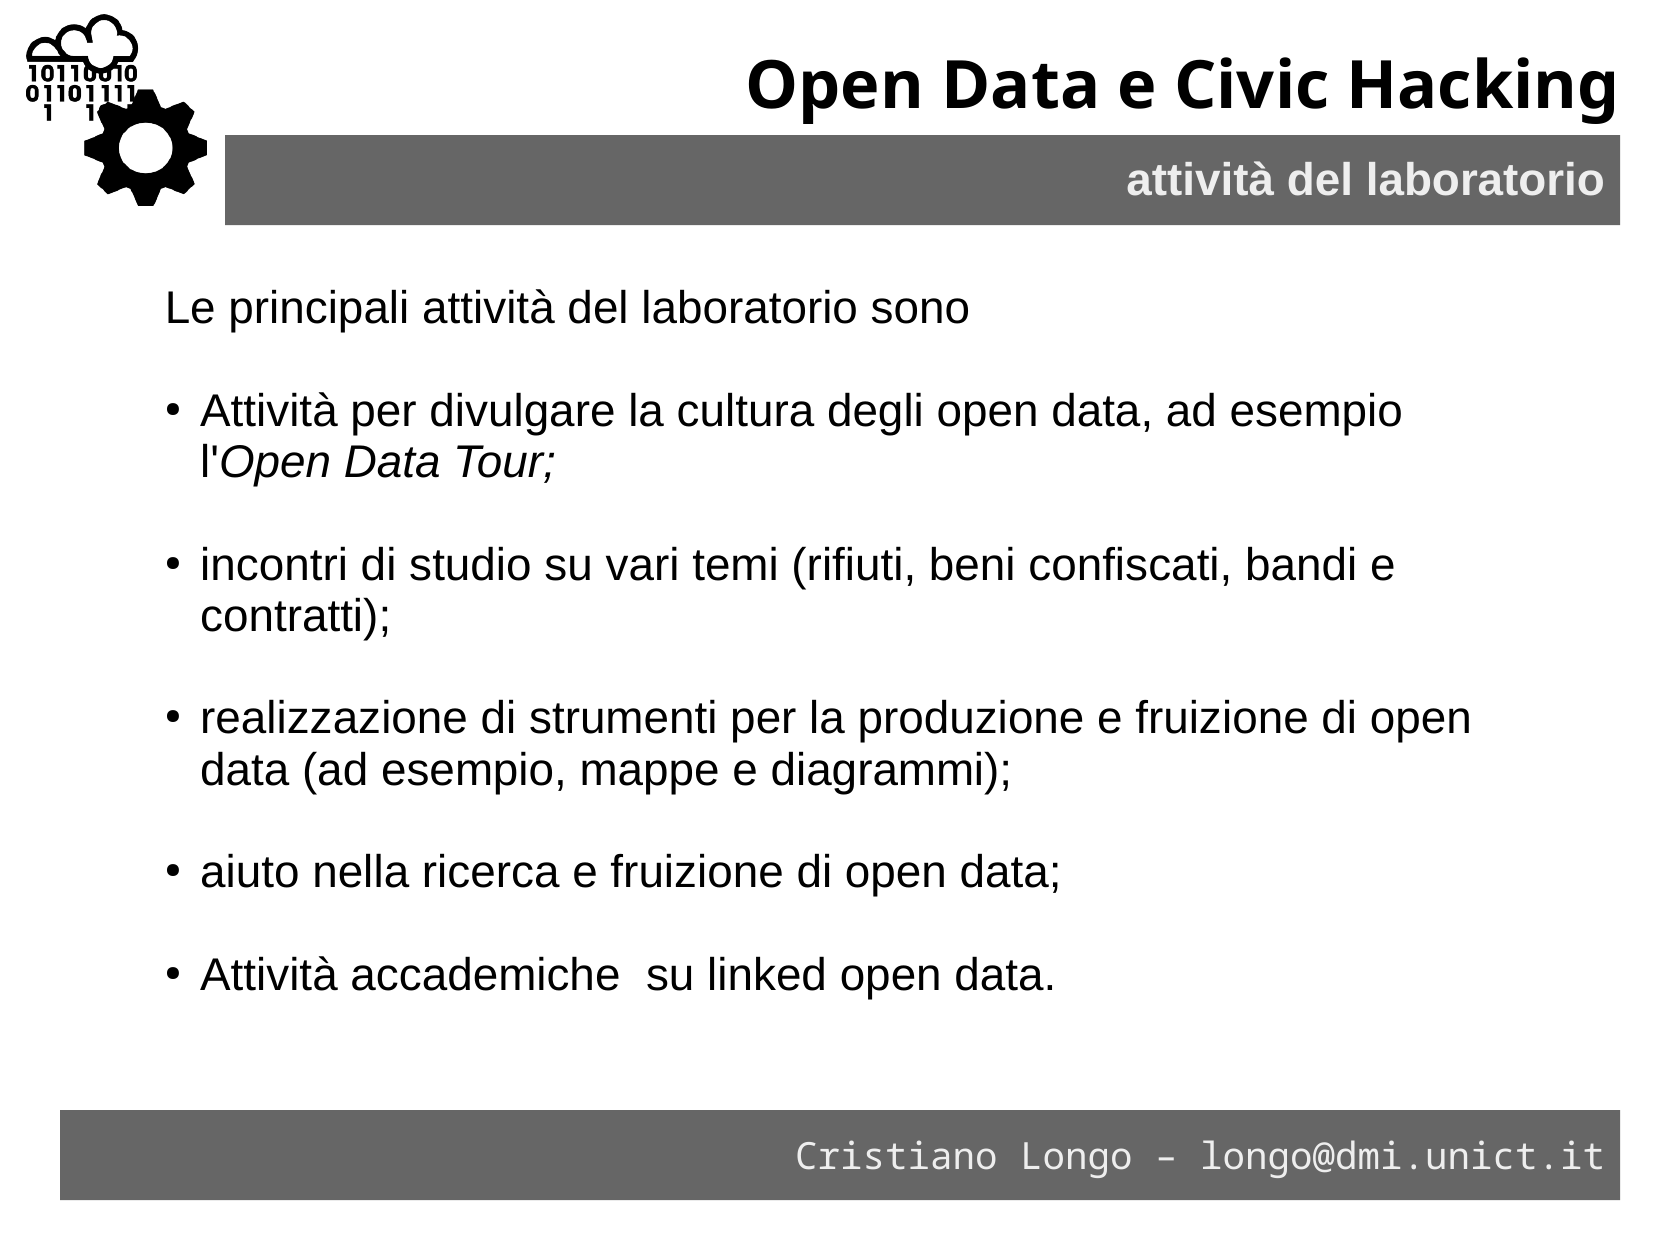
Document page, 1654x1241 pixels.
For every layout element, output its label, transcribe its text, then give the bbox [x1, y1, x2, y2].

picture [26, 14, 207, 206]
text_box attività del laboratorio [225, 135, 1621, 226]
text_box Le principali attività del laboratorio sono Attività per divulgare la cultura degli open data, ad esempio l'Open Data Tour; incontri di studio su vari temi (rifiuti, beni confiscati, bandi e contratti); realizzazione di strumenti per la produzione e fruizione di open data (ad esempio, mappe e diagrammi); aiuto nella ricerca e fruizione di open data; Attività accademiche su linked open data. [150, 275, 1546, 1059]
text_box Cristiano Longo – longo@dmi.unict.it [60, 1110, 1621, 1201]
text_box Open Data e Civic Hacking [285, 30, 1636, 129]
